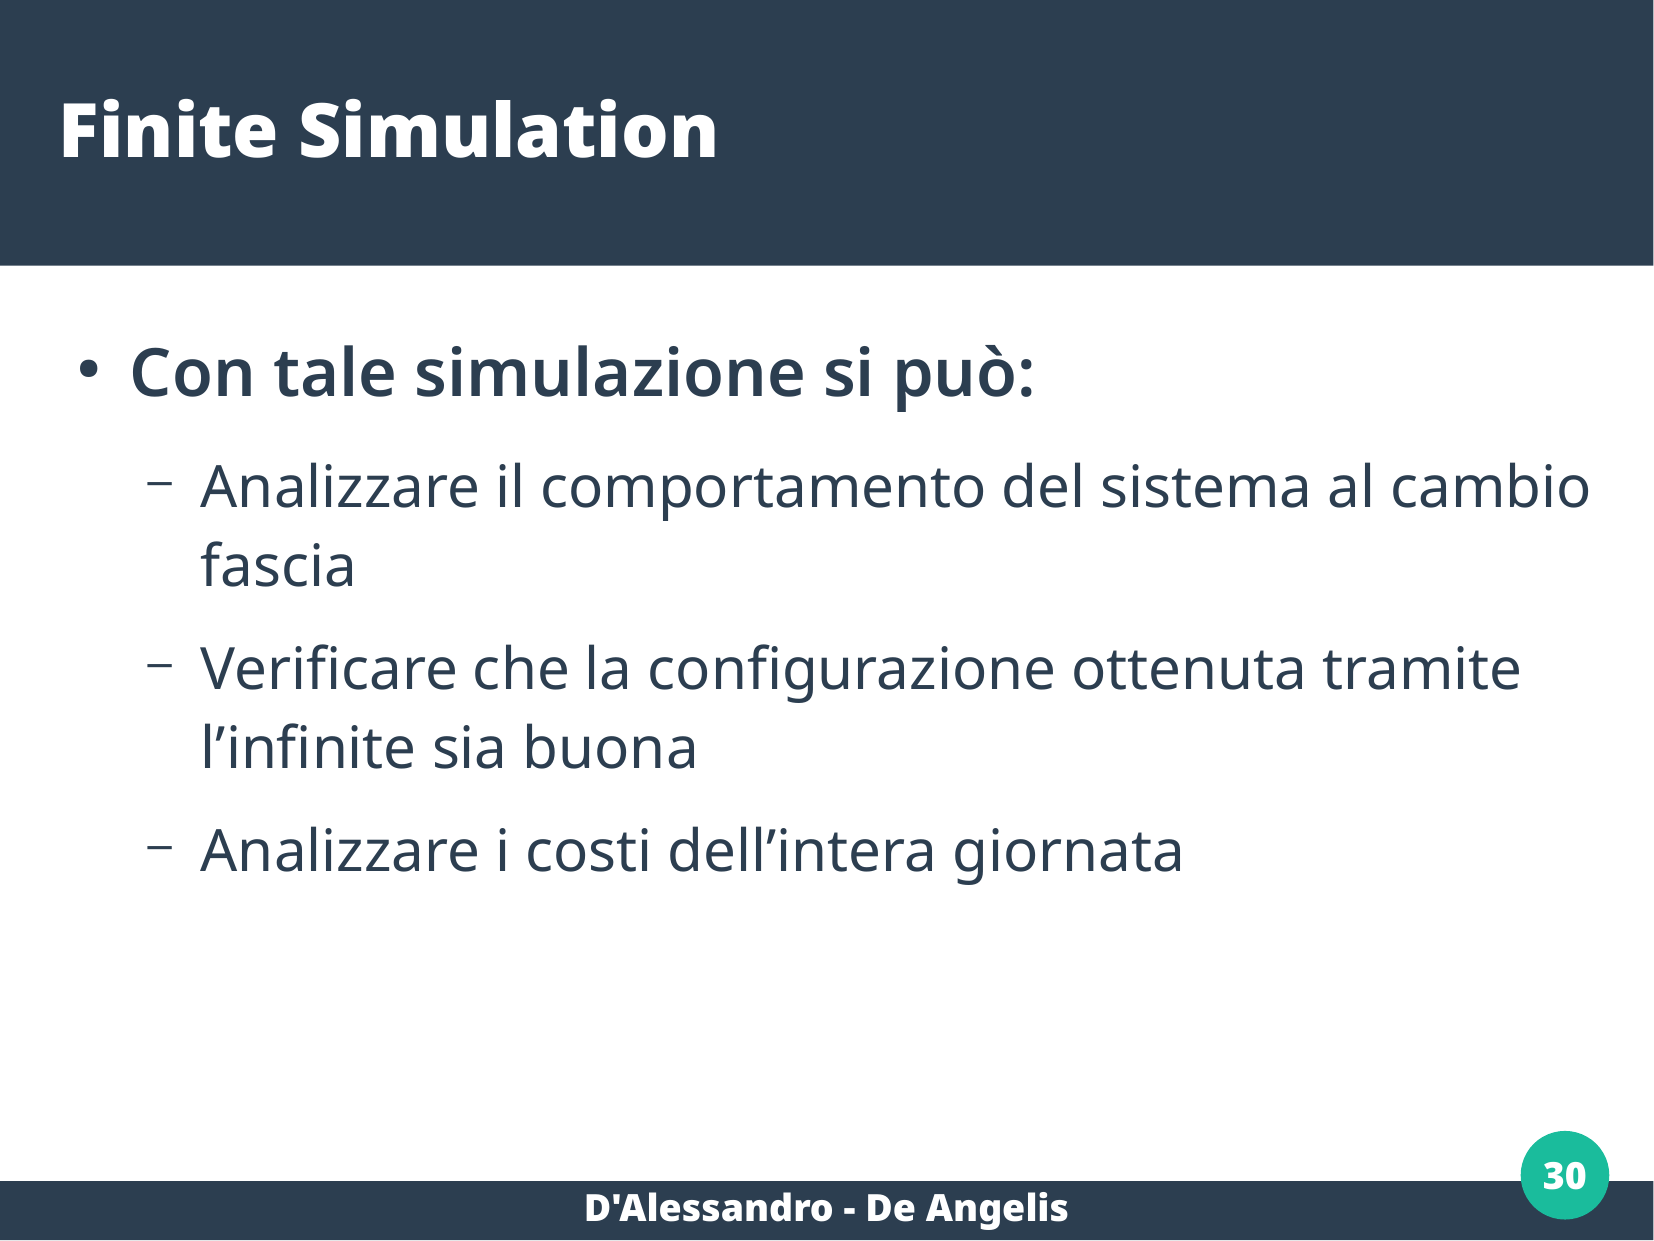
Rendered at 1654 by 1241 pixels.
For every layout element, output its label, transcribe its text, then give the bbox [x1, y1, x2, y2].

title Finite Simulation [59, 49, 1595, 207]
list Con tale simulazione si può: Analizzare il comportamento del sistema al cambio fascia Verificare che la configurazione ottenuta tramite l’infinite sia buona Analizzare i costi dell’intera giornata [59, 324, 1595, 1152]
